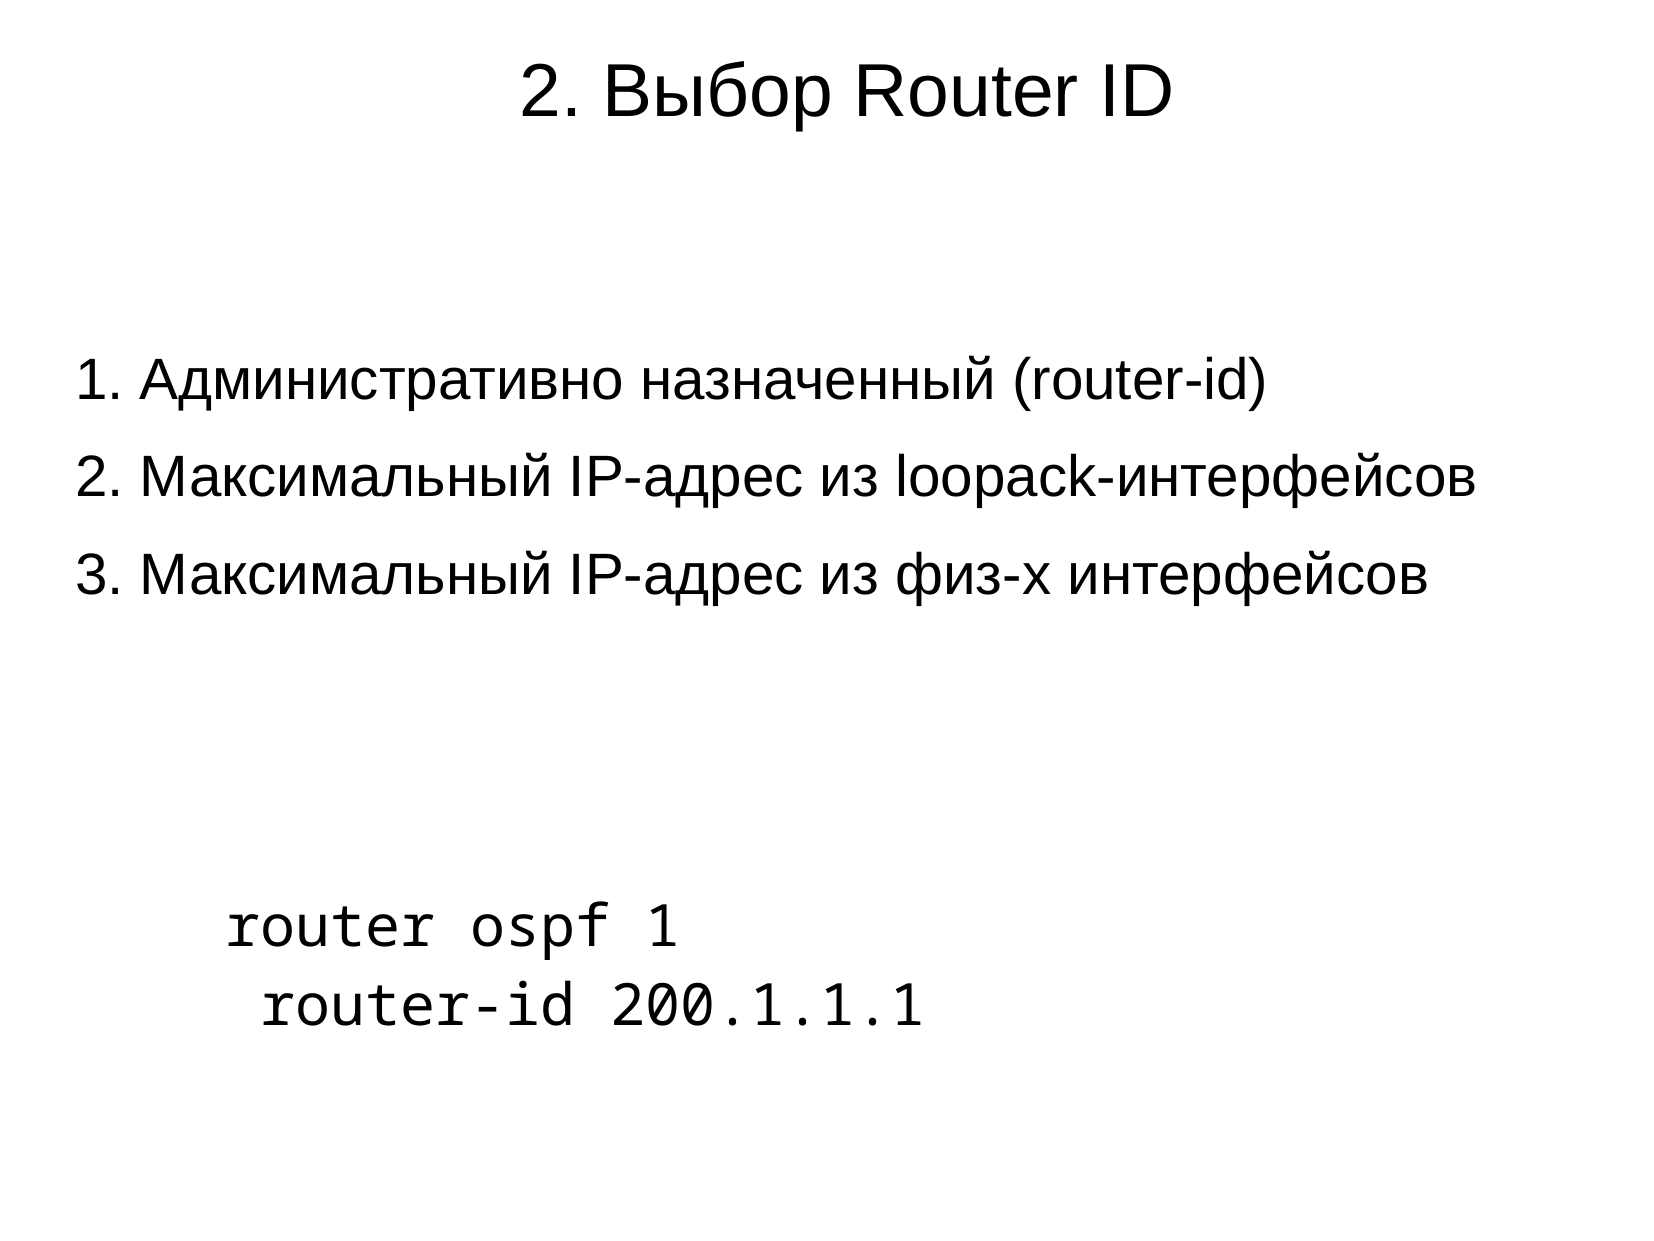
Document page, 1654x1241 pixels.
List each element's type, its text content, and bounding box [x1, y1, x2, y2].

title 2. Выбор Router ID [82, 48, 1613, 133]
text_box 1. Административно назначенный (router-id) 2. Максимальный IP-адрес из loopack-интерфейсов 3. Максимальный IP-адрес из физ-х интерфейсов router ospf 1 router-id 200.1.1.1 [75, 187, 1613, 1104]
